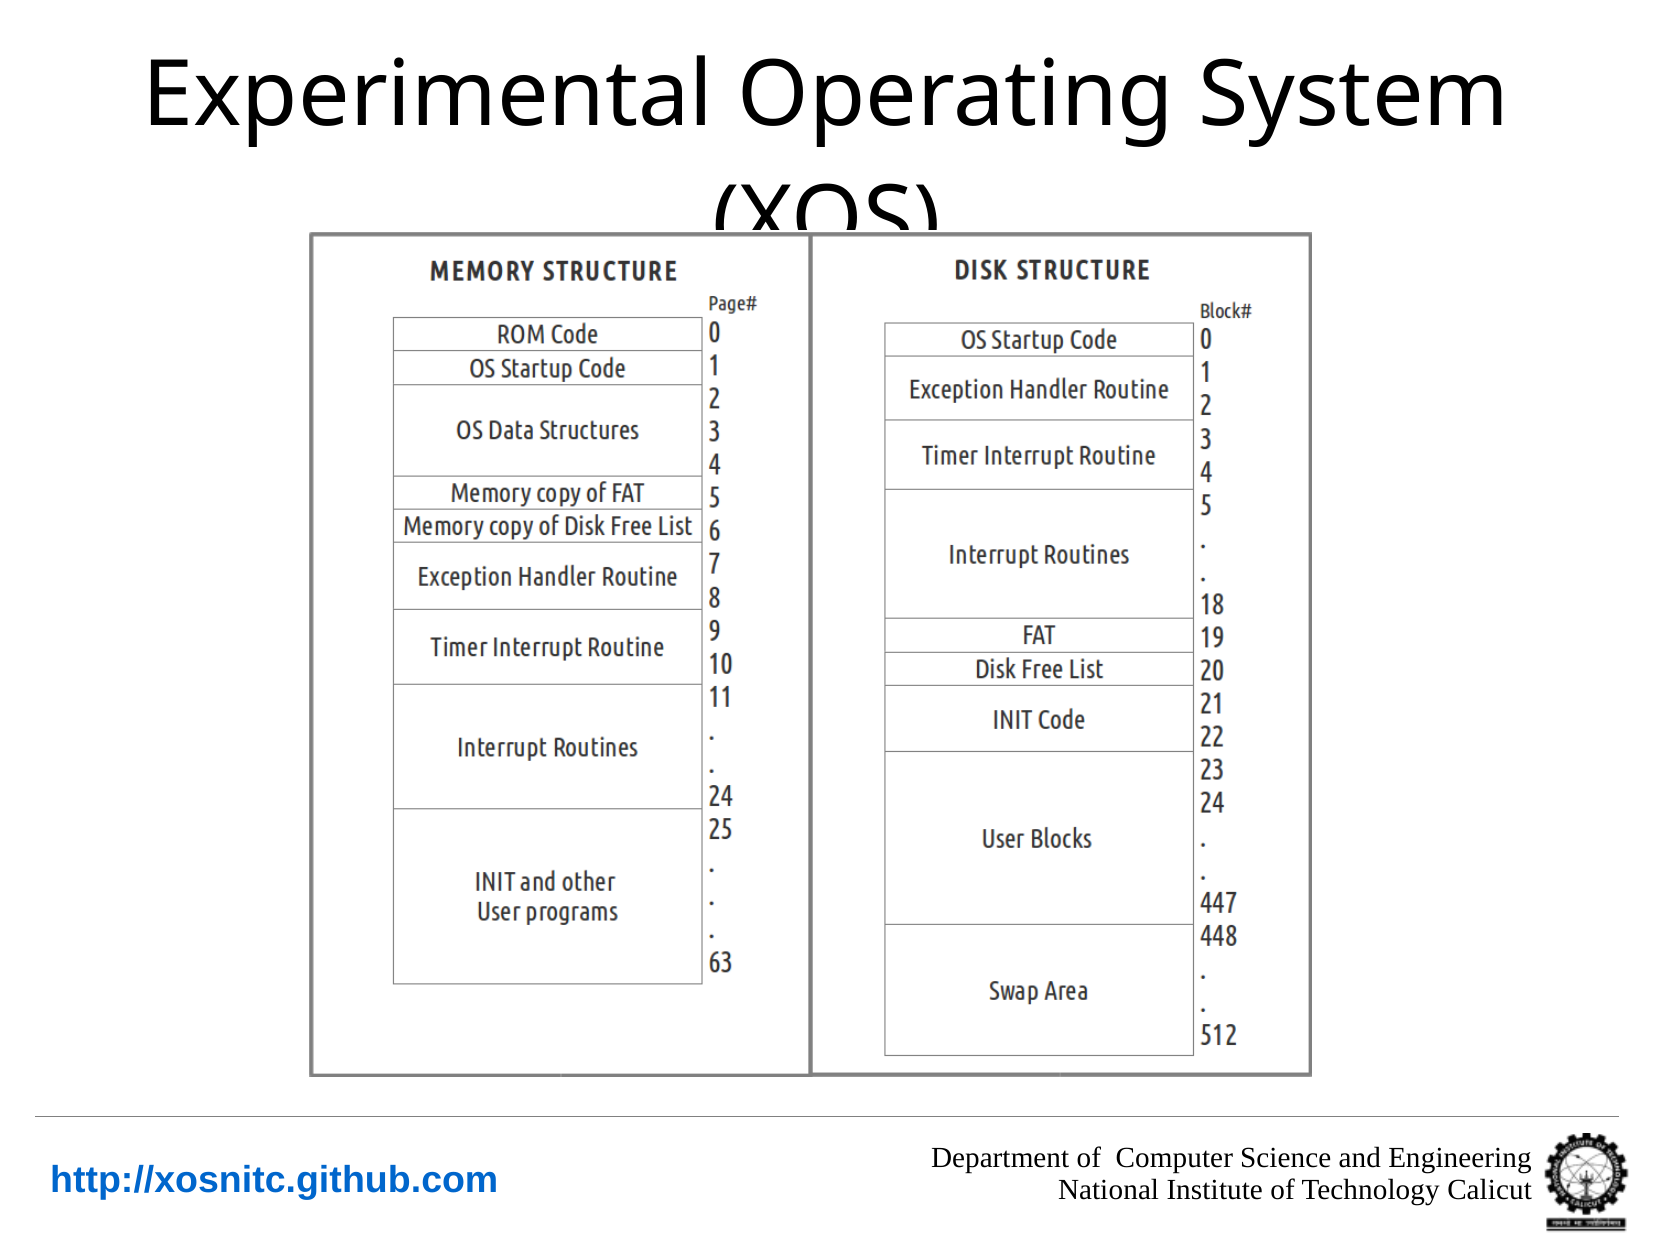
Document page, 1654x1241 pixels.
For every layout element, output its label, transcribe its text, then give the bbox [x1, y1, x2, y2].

title Experimental Operating System (XOS) [82, 49, 1571, 257]
picture [307, 230, 1312, 1077]
picture [1542, 1133, 1630, 1234]
